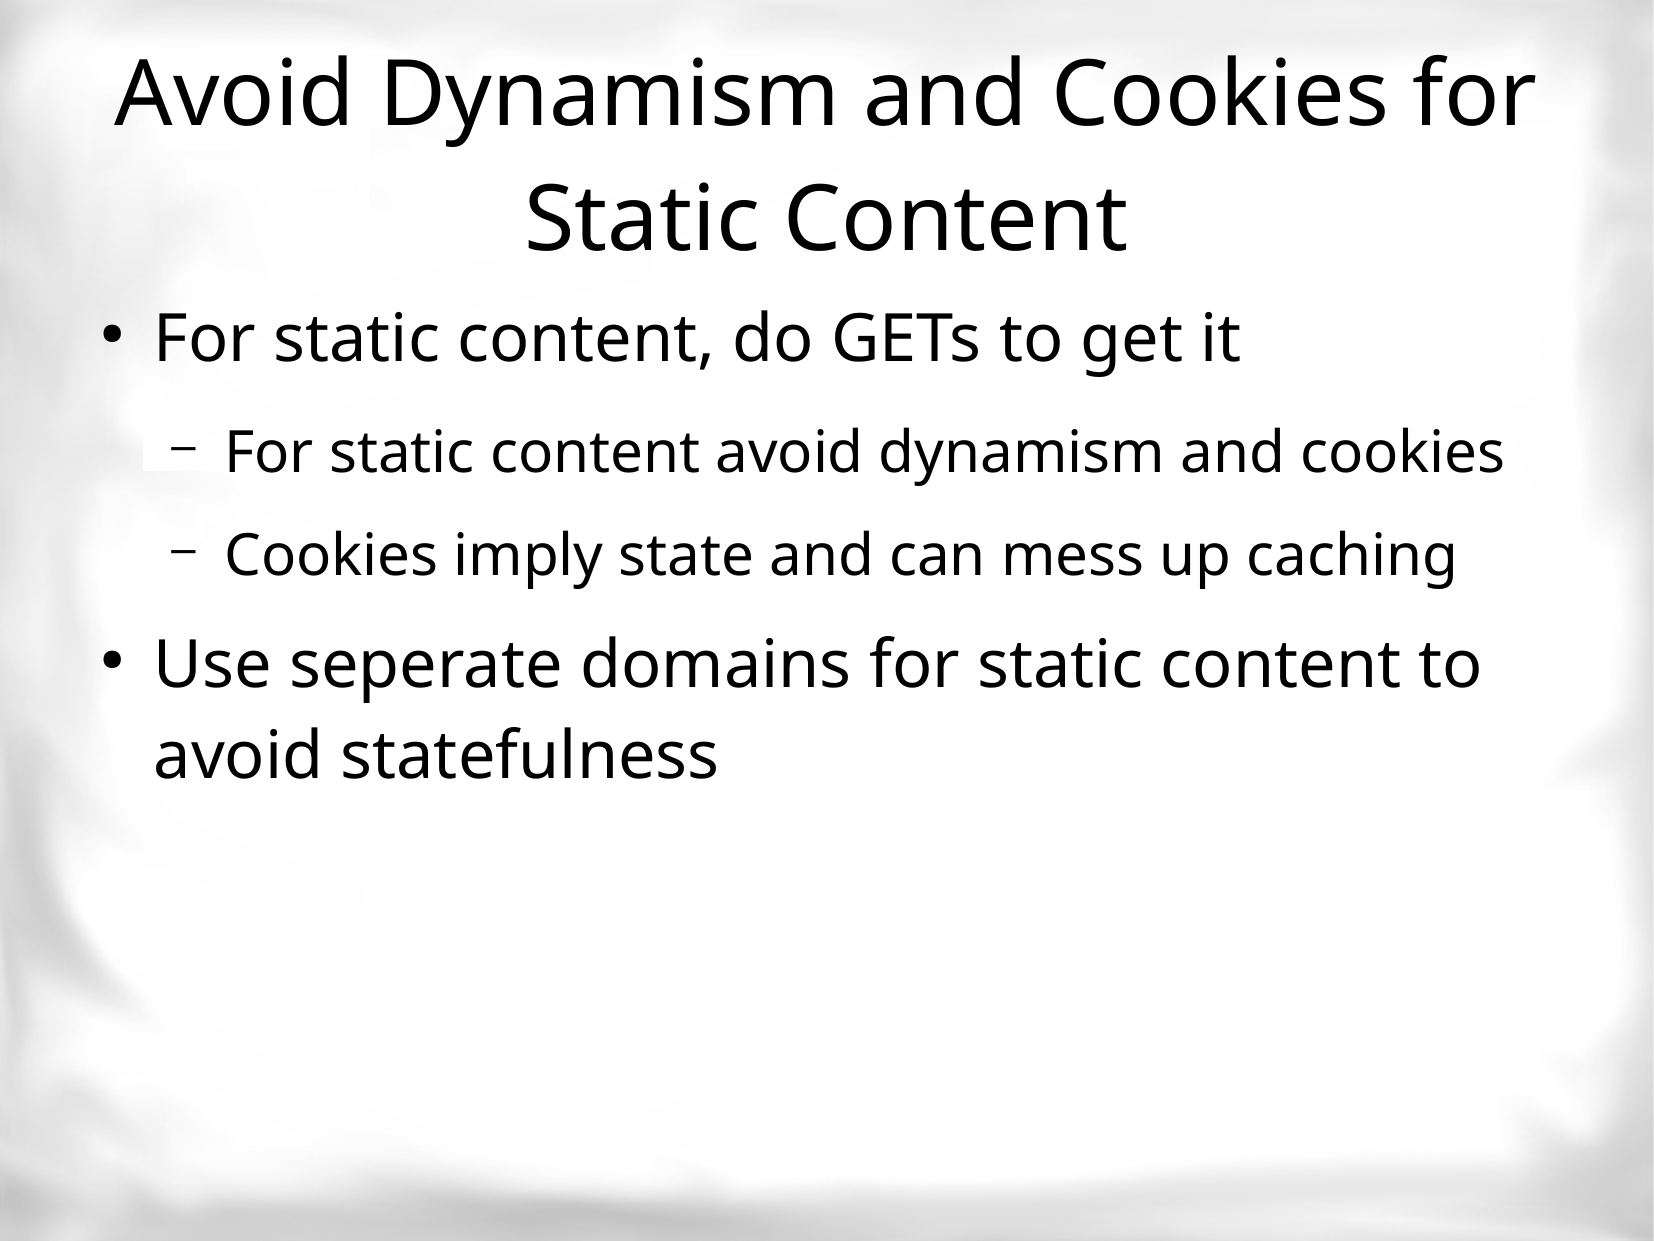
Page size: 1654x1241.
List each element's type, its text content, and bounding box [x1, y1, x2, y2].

list For static content, do GETs to get it For static content avoid dynamism and cookies Cookies imply state and can mess up caching Use seperate domains for static content to avoid statefulness [82, 290, 1571, 1010]
title Avoid Dynamism and Cookies for Static Content [82, 49, 1571, 257]
picture [0, 0, 1654, 1241]
